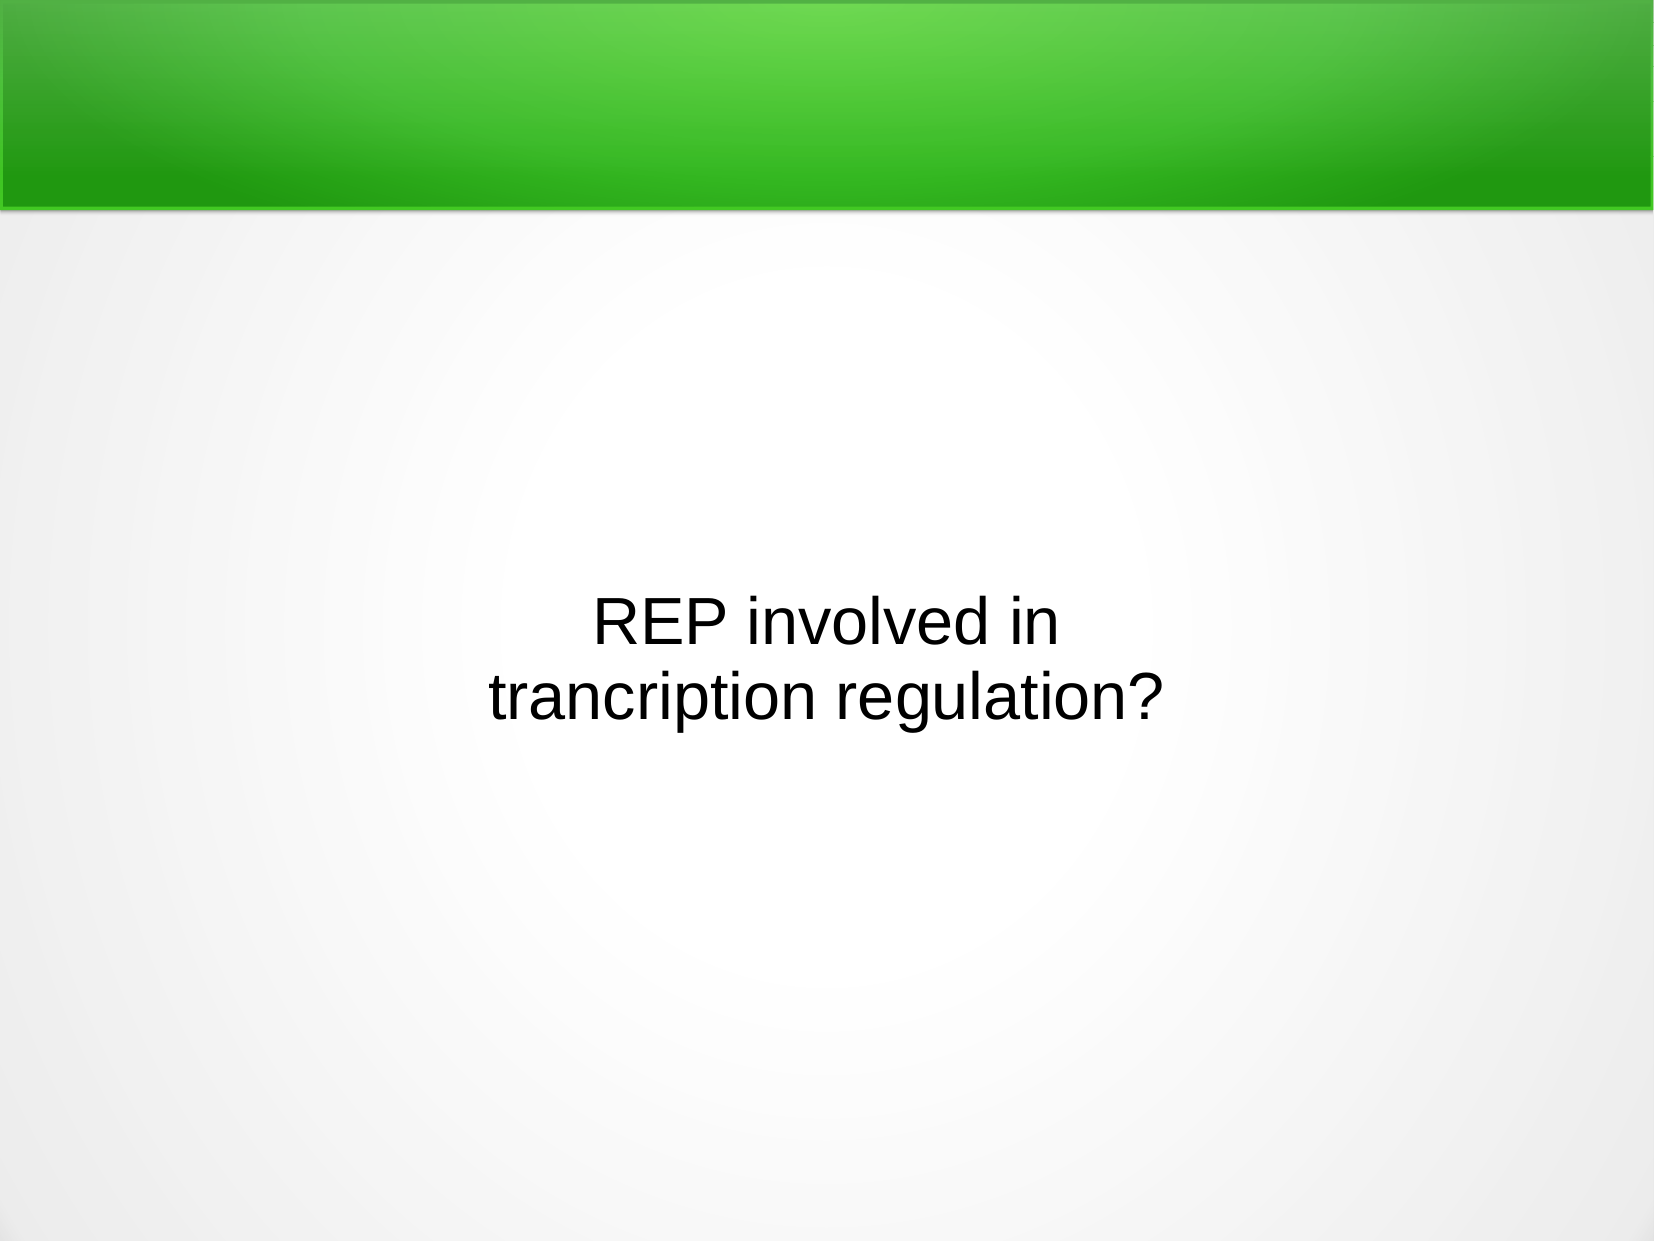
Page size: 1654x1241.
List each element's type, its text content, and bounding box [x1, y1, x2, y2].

subtitle REP involved in trancription regulation? [82, 299, 1571, 1019]
